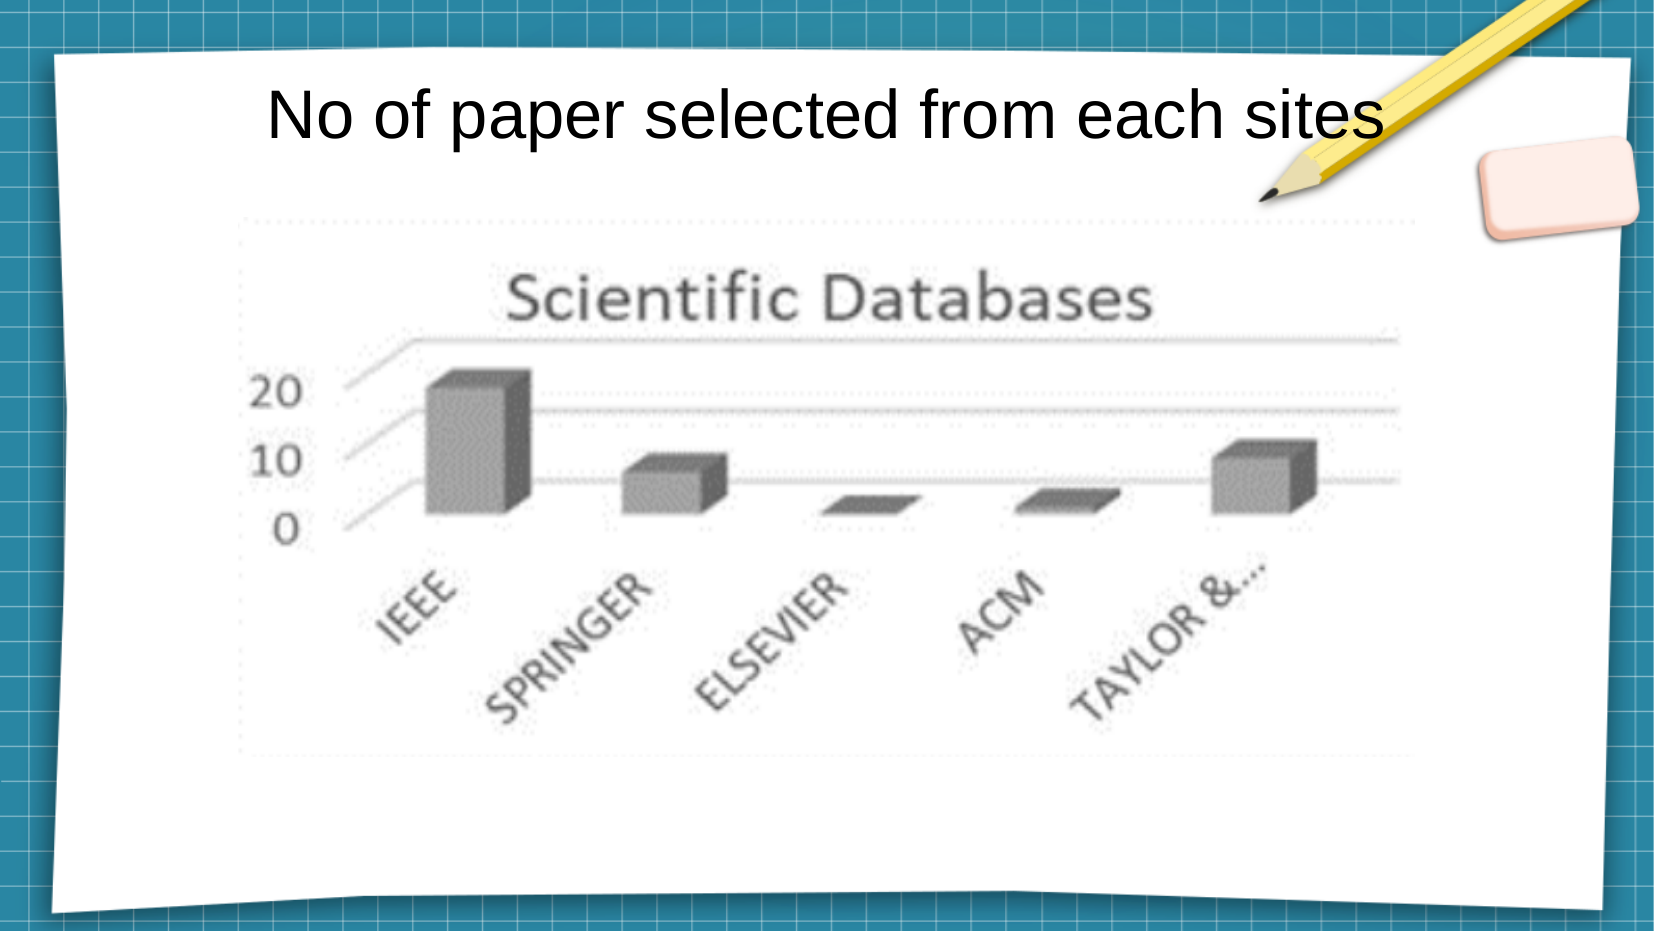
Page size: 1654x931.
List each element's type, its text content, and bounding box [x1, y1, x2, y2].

title No of paper selected from each sites [82, 37, 1571, 193]
picture [0, 0, 1654, 931]
